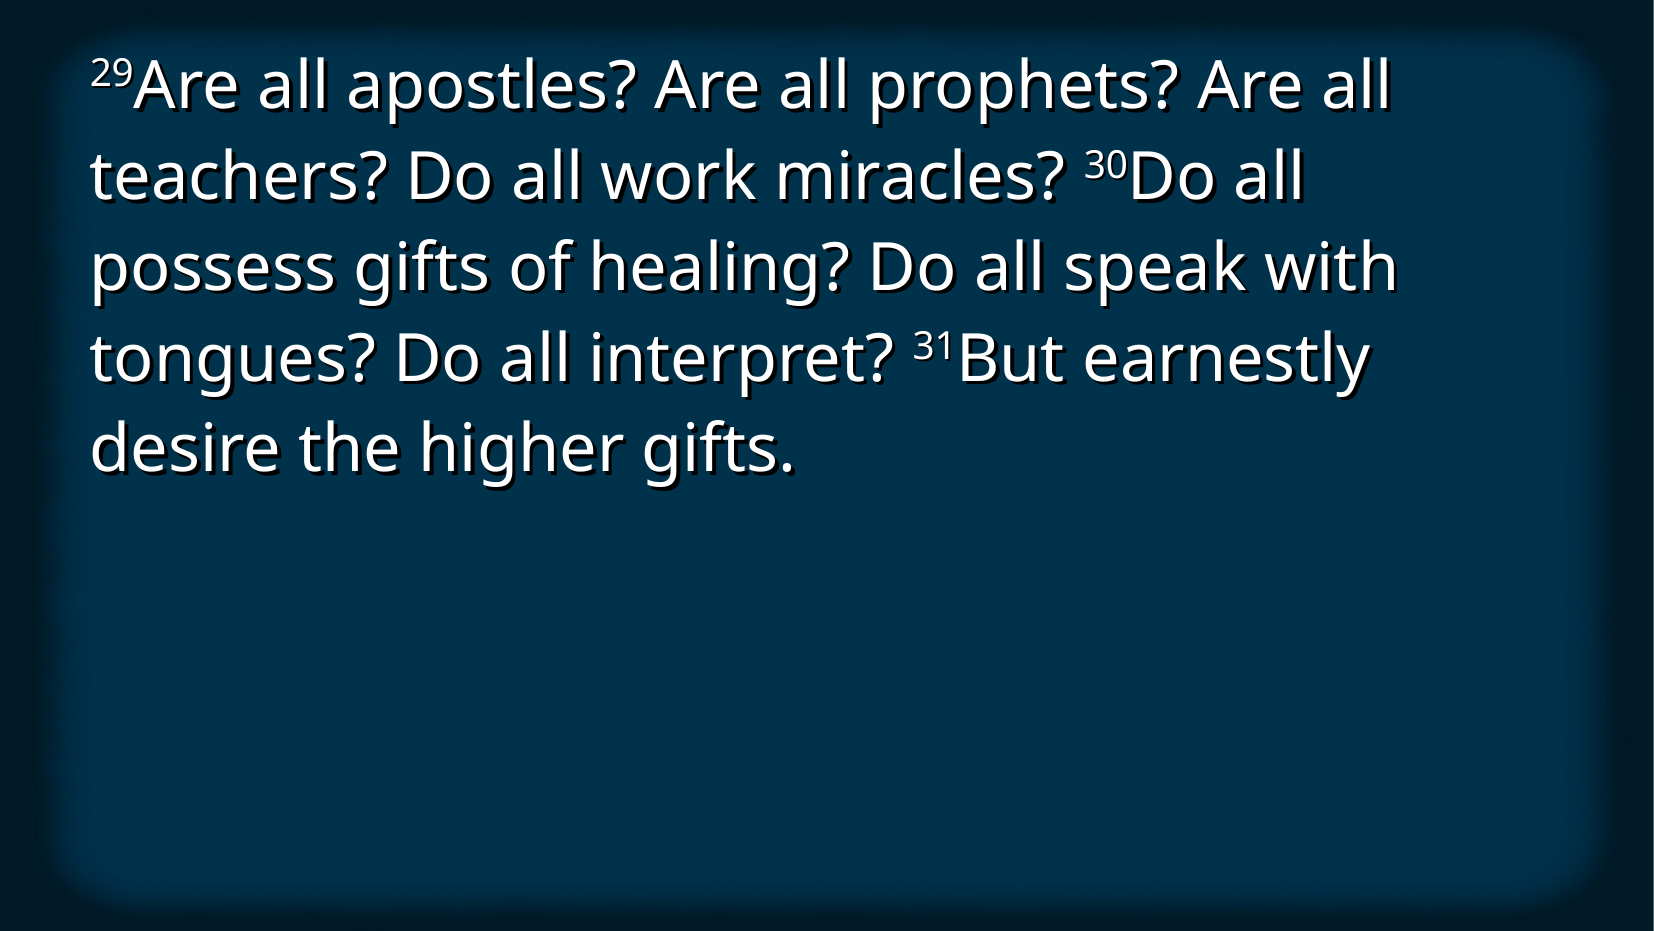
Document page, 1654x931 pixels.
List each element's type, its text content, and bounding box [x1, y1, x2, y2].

picture [0, 0, 1654, 931]
text_box 29Are all apostles? Are all prophets? Are all teachers? Do all work miracles? 30Do all possess gifts of healing? Do all speak with tongues? Do all interpret? 31But earnestly desire the higher gifts. [75, 30, 1561, 496]
